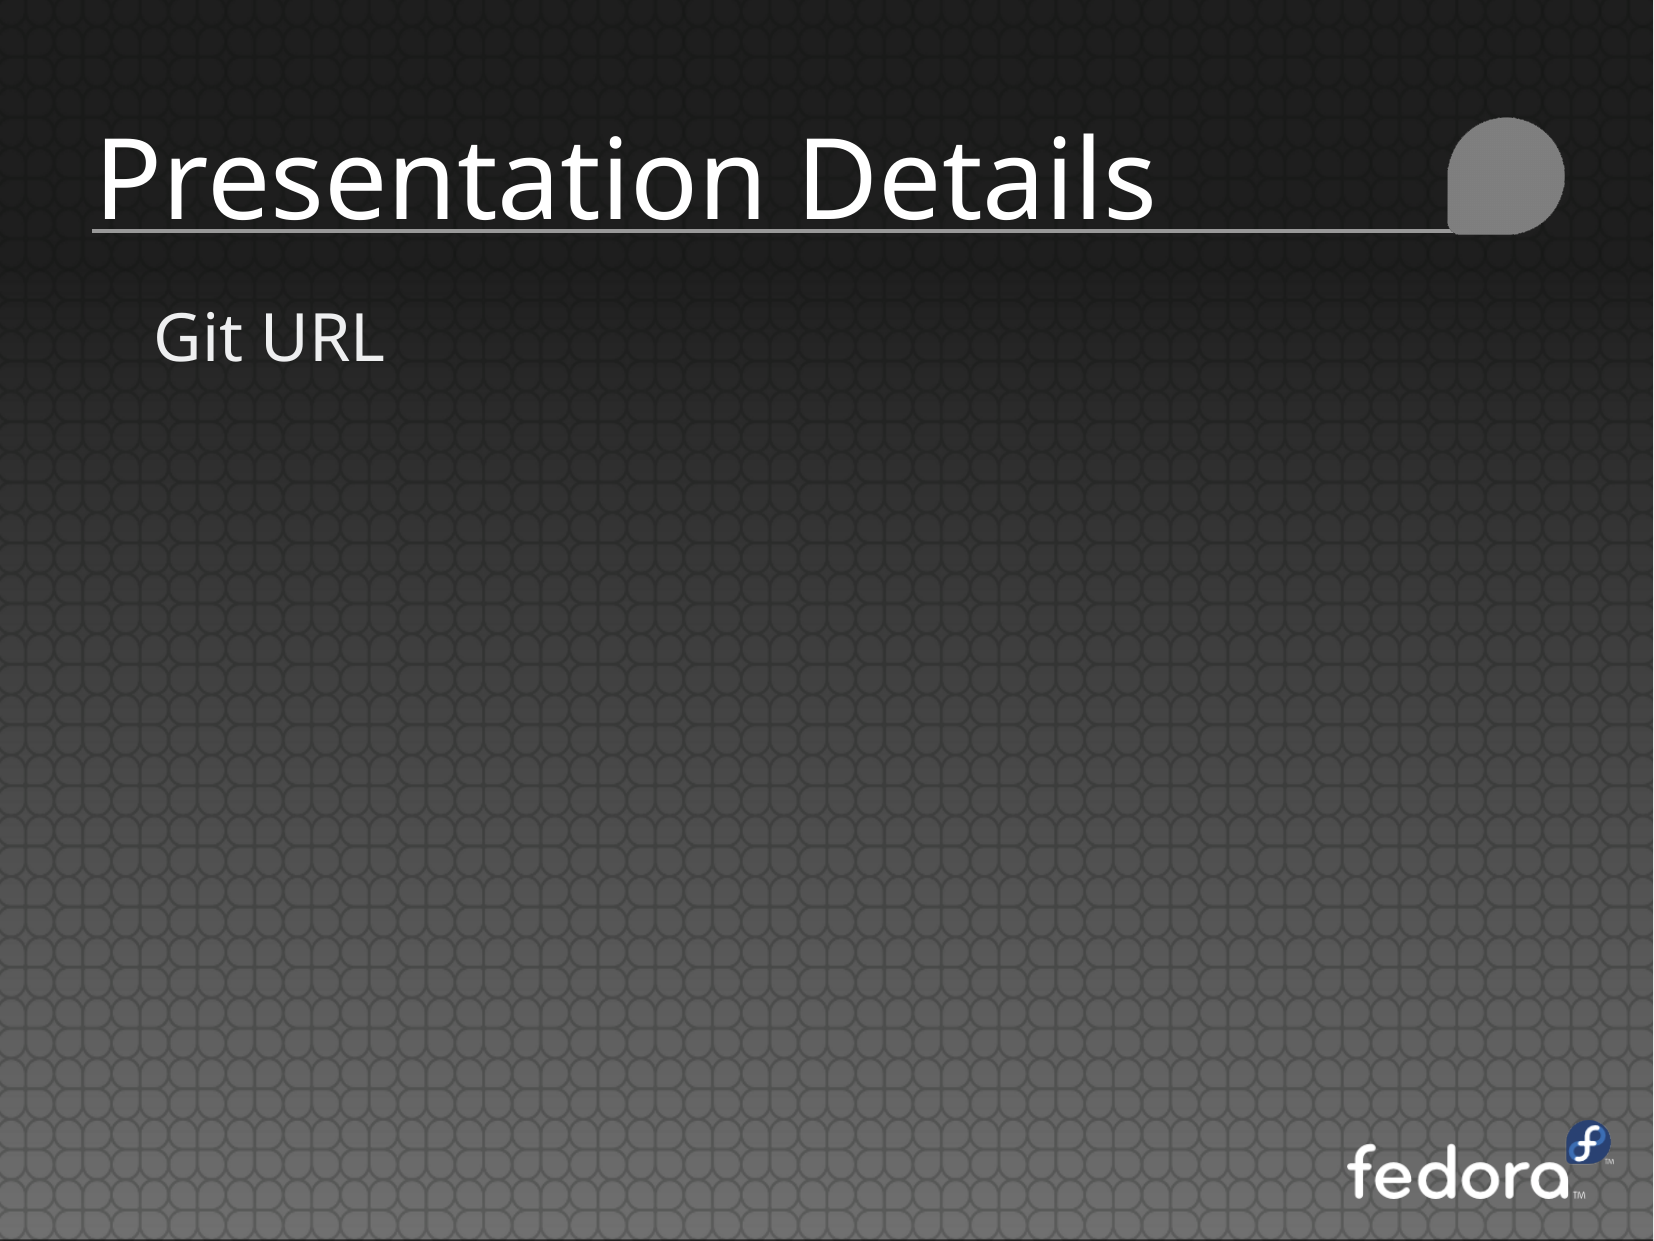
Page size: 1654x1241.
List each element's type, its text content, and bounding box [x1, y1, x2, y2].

picture [0, 0, 1654, 1241]
list Git URL [82, 290, 1571, 1095]
title Presentation Details [94, 100, 1425, 251]
